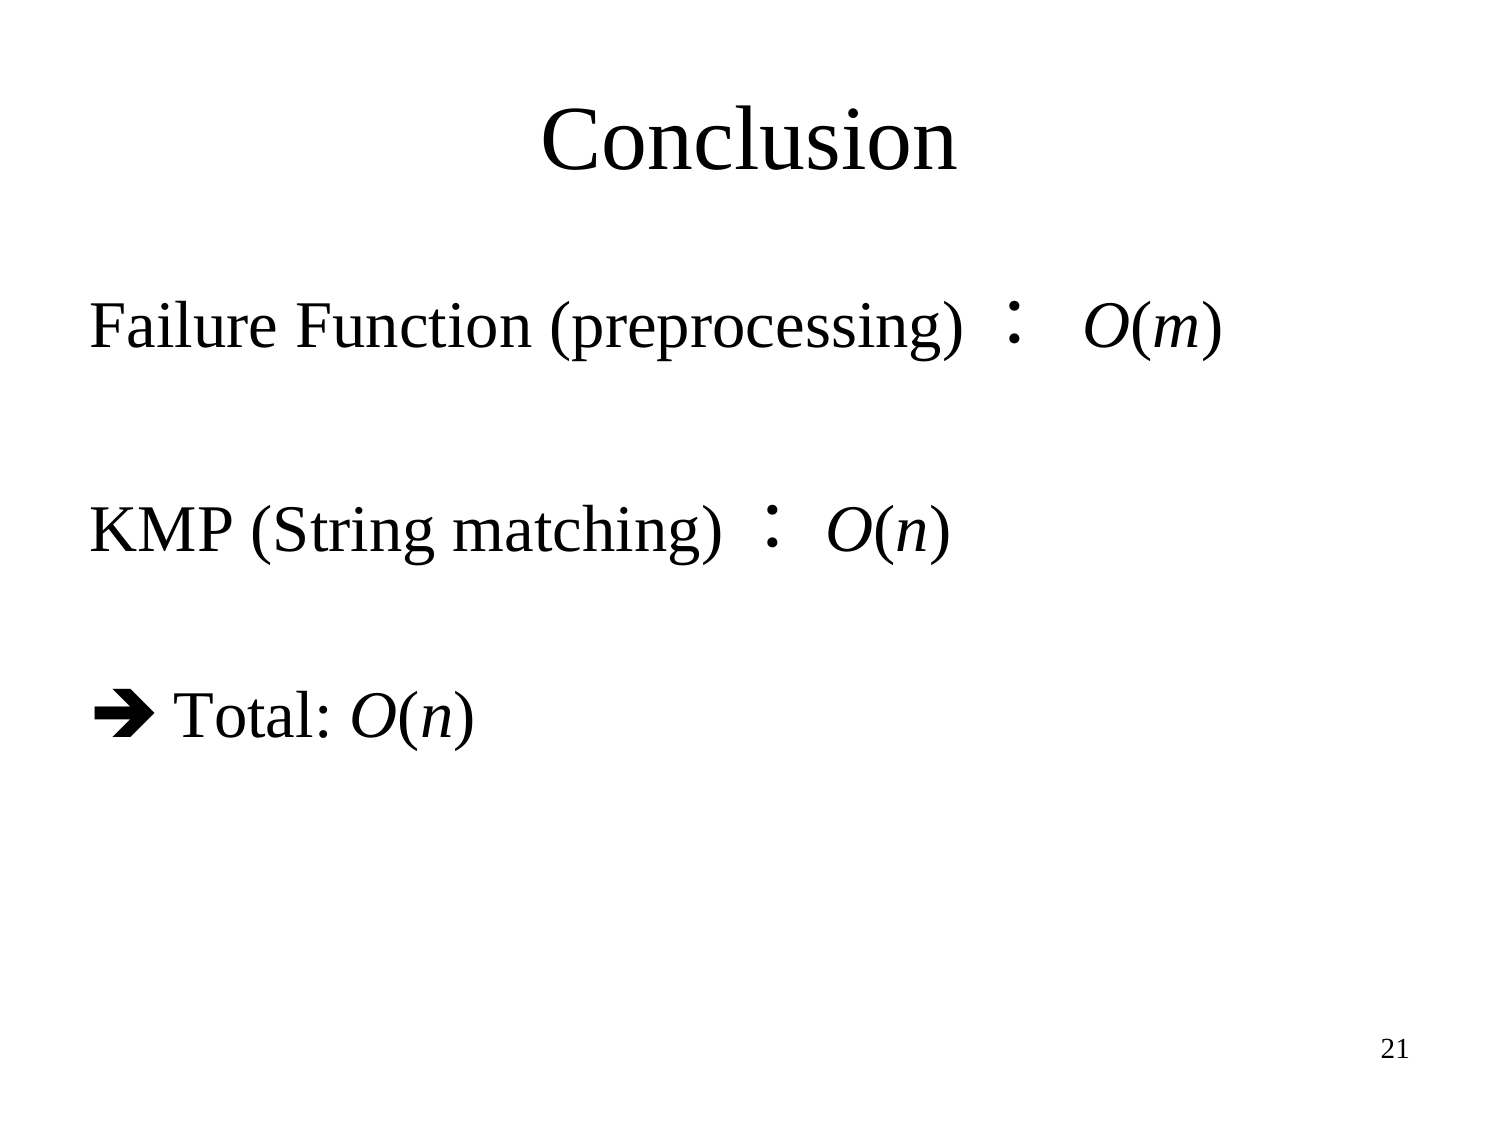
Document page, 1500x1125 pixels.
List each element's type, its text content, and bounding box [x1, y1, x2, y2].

list Failure Function (preprocessing)： O(m) KMP (String matching)：O(n)  Total: O(n) [75, 262, 1426, 1006]
title Conclusion [75, 45, 1426, 233]
